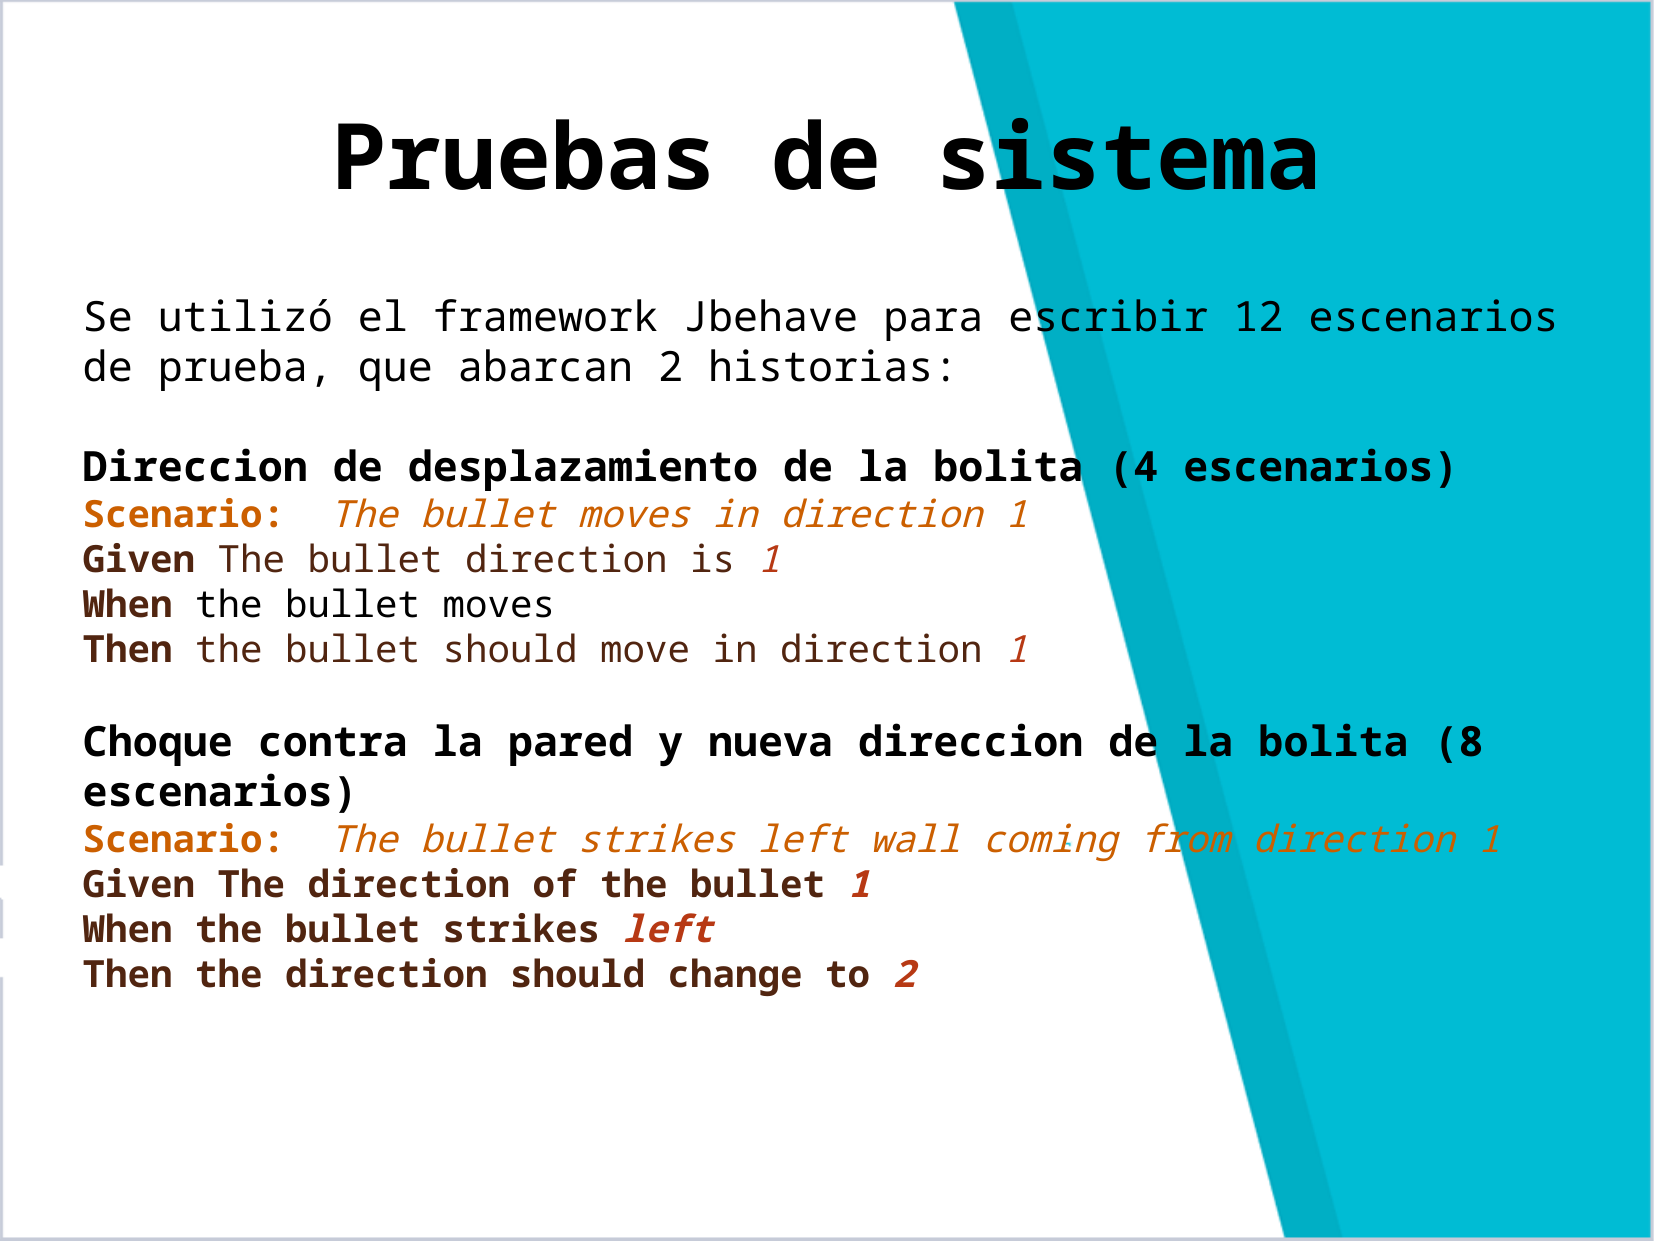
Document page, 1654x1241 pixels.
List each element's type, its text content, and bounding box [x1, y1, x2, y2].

text_box Pruebas de sistema [82, 49, 1571, 257]
text_box Se utilizó el framework Jbehave para escribir 12 escenarios de prueba, que abarcan 2 historias: Direccion de desplazamiento de la bolita (4 escenarios) Scenario: The bullet moves in direction 1 Given The bullet direction is 1 When the bullet moves Then the bullet should move in direction 1 Choque contra la pared y nueva direccion de la bolita (8 escenarios) Scenario: The bullet strikes left wall coming from direction 1 Given The direction of the bullet 1 When the bullet strikes left Then the direction should change to 2 [82, 290, 1571, 1010]
picture [0, 0, 1654, 1241]
